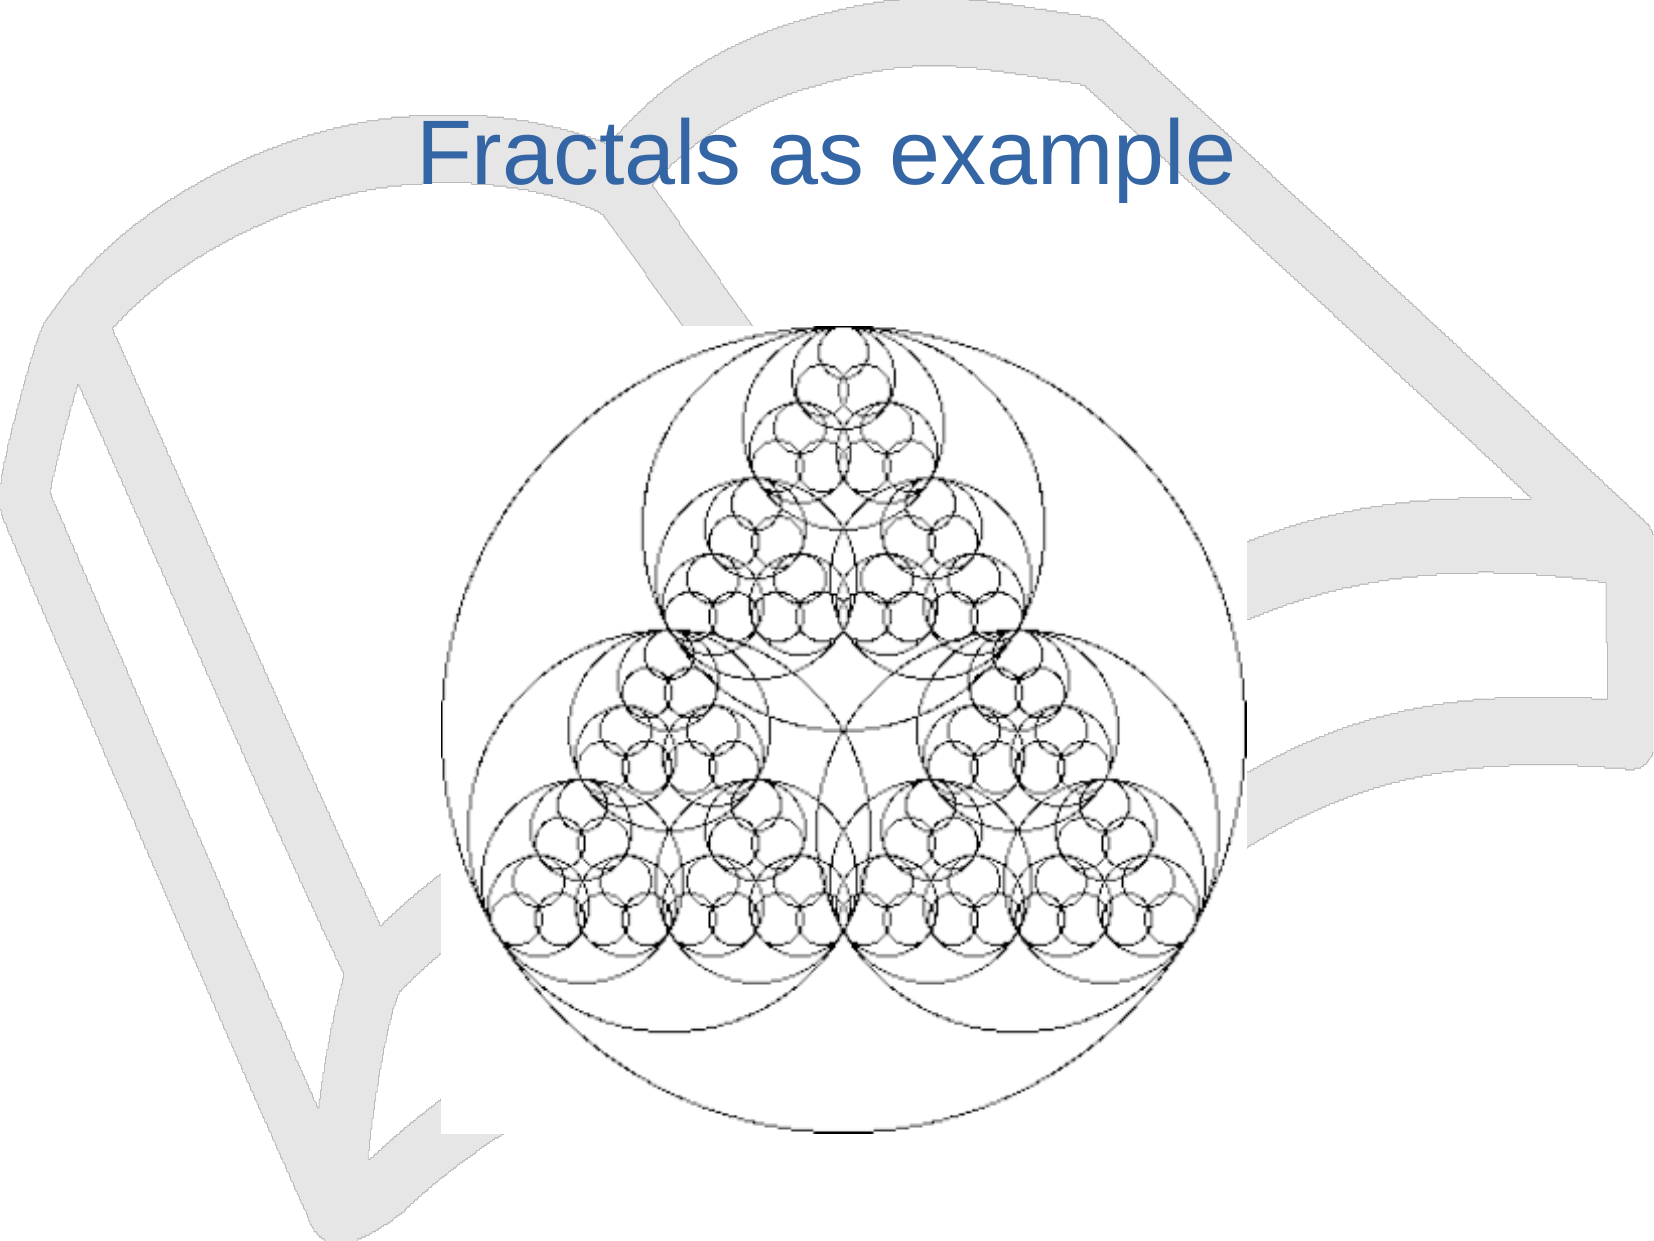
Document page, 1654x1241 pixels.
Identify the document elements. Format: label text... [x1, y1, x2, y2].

picture [0, 0, 1654, 1241]
title Fractals as example [82, 49, 1571, 257]
